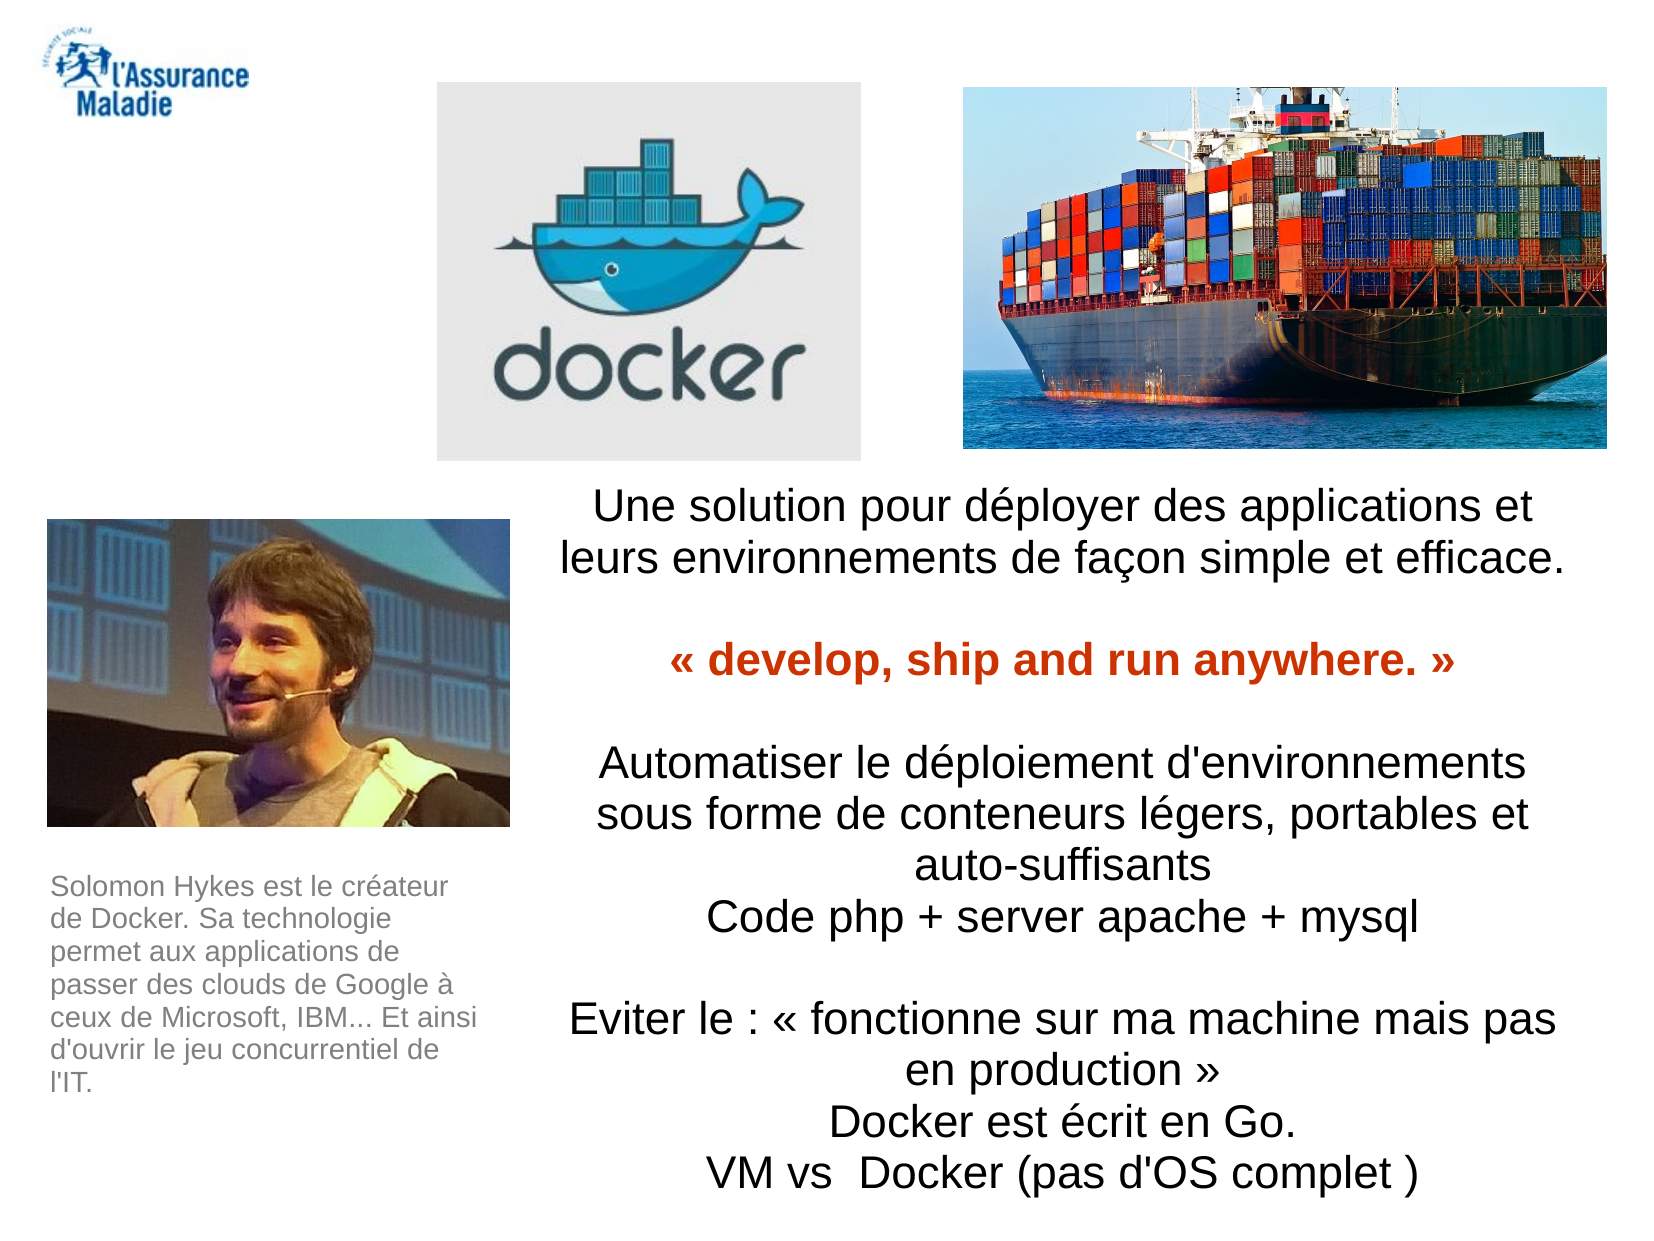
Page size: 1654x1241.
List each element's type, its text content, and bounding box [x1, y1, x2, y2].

picture [1404, 442, 1417, 446]
picture [47, 519, 510, 827]
picture [963, 87, 1607, 449]
picture [963, 435, 973, 449]
picture [963, 415, 973, 421]
subtitle Une solution pour déployer des applications et leurs environnements de façon simple et efficace. « develop, ship and run anywhere. » Automatiser le déploiement d'environnements sous forme de conteneurs légers, portables et auto-suffisants Code php + server apache + mysql Eviter le : « fonctionne sur ma machine mais pas en production » Docker est écrit en Go. VM vs Docker (pas d'OS complet ) [555, 480, 1571, 1199]
picture [1600, 402, 1607, 409]
picture [1369, 424, 1376, 438]
picture [1490, 444, 1516, 449]
picture [21, 23, 249, 118]
picture [1538, 431, 1551, 437]
picture [963, 385, 971, 394]
picture [1412, 430, 1426, 440]
picture [1495, 431, 1504, 437]
picture [437, 82, 861, 461]
text_box Solomon Hykes est le créateur de Docker. Sa technologie permet aux applications de passer des clouds de Google à ceux de Microsoft, IBM... Et ainsi d'ouvrir le jeu concurrentiel de l'IT. [35, 862, 497, 1123]
picture [1433, 444, 1467, 449]
